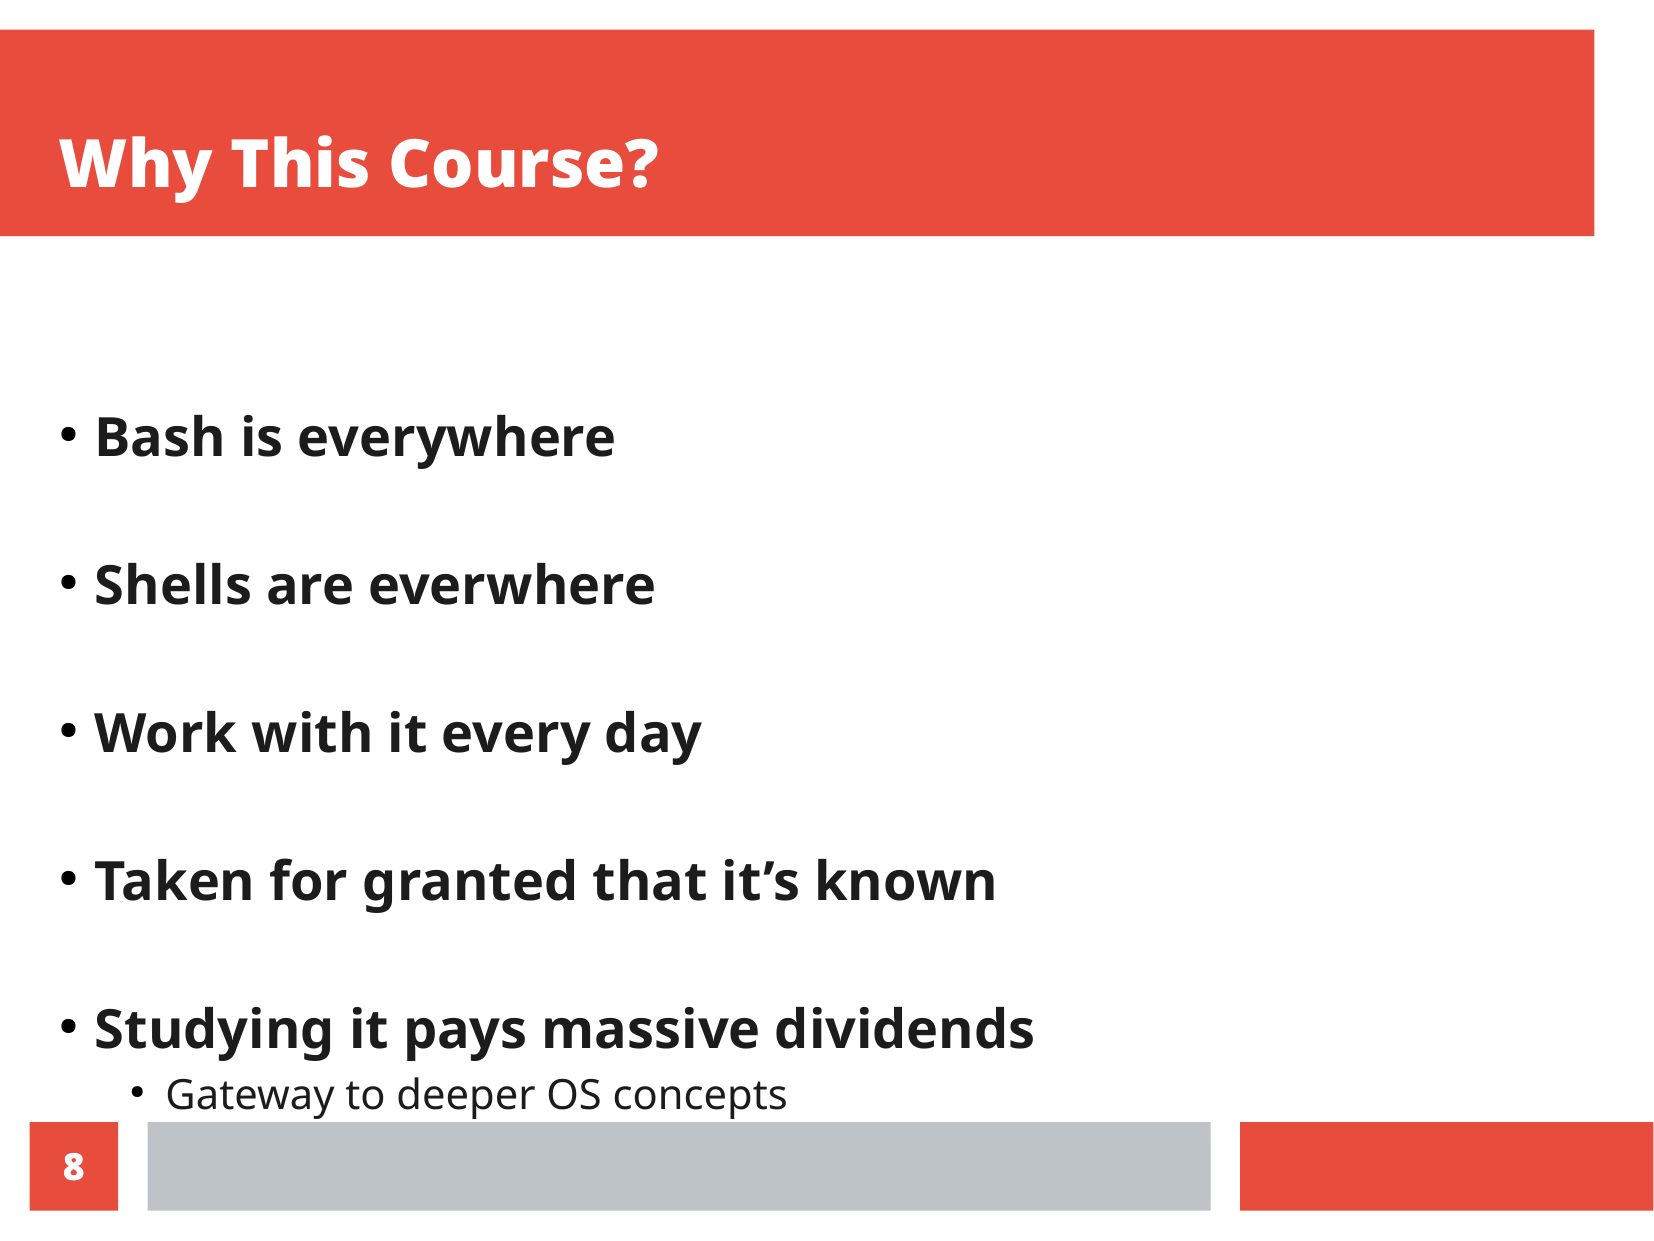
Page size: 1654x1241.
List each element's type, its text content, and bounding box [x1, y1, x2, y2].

title Why This Course? [59, 59, 1595, 207]
subtitle Bash is everywhere Shells are everwhere Work with it every day Taken for granted that it’s known Studying it pays massive dividends Gateway to deeper OS concepts [59, 324, 1565, 1093]
